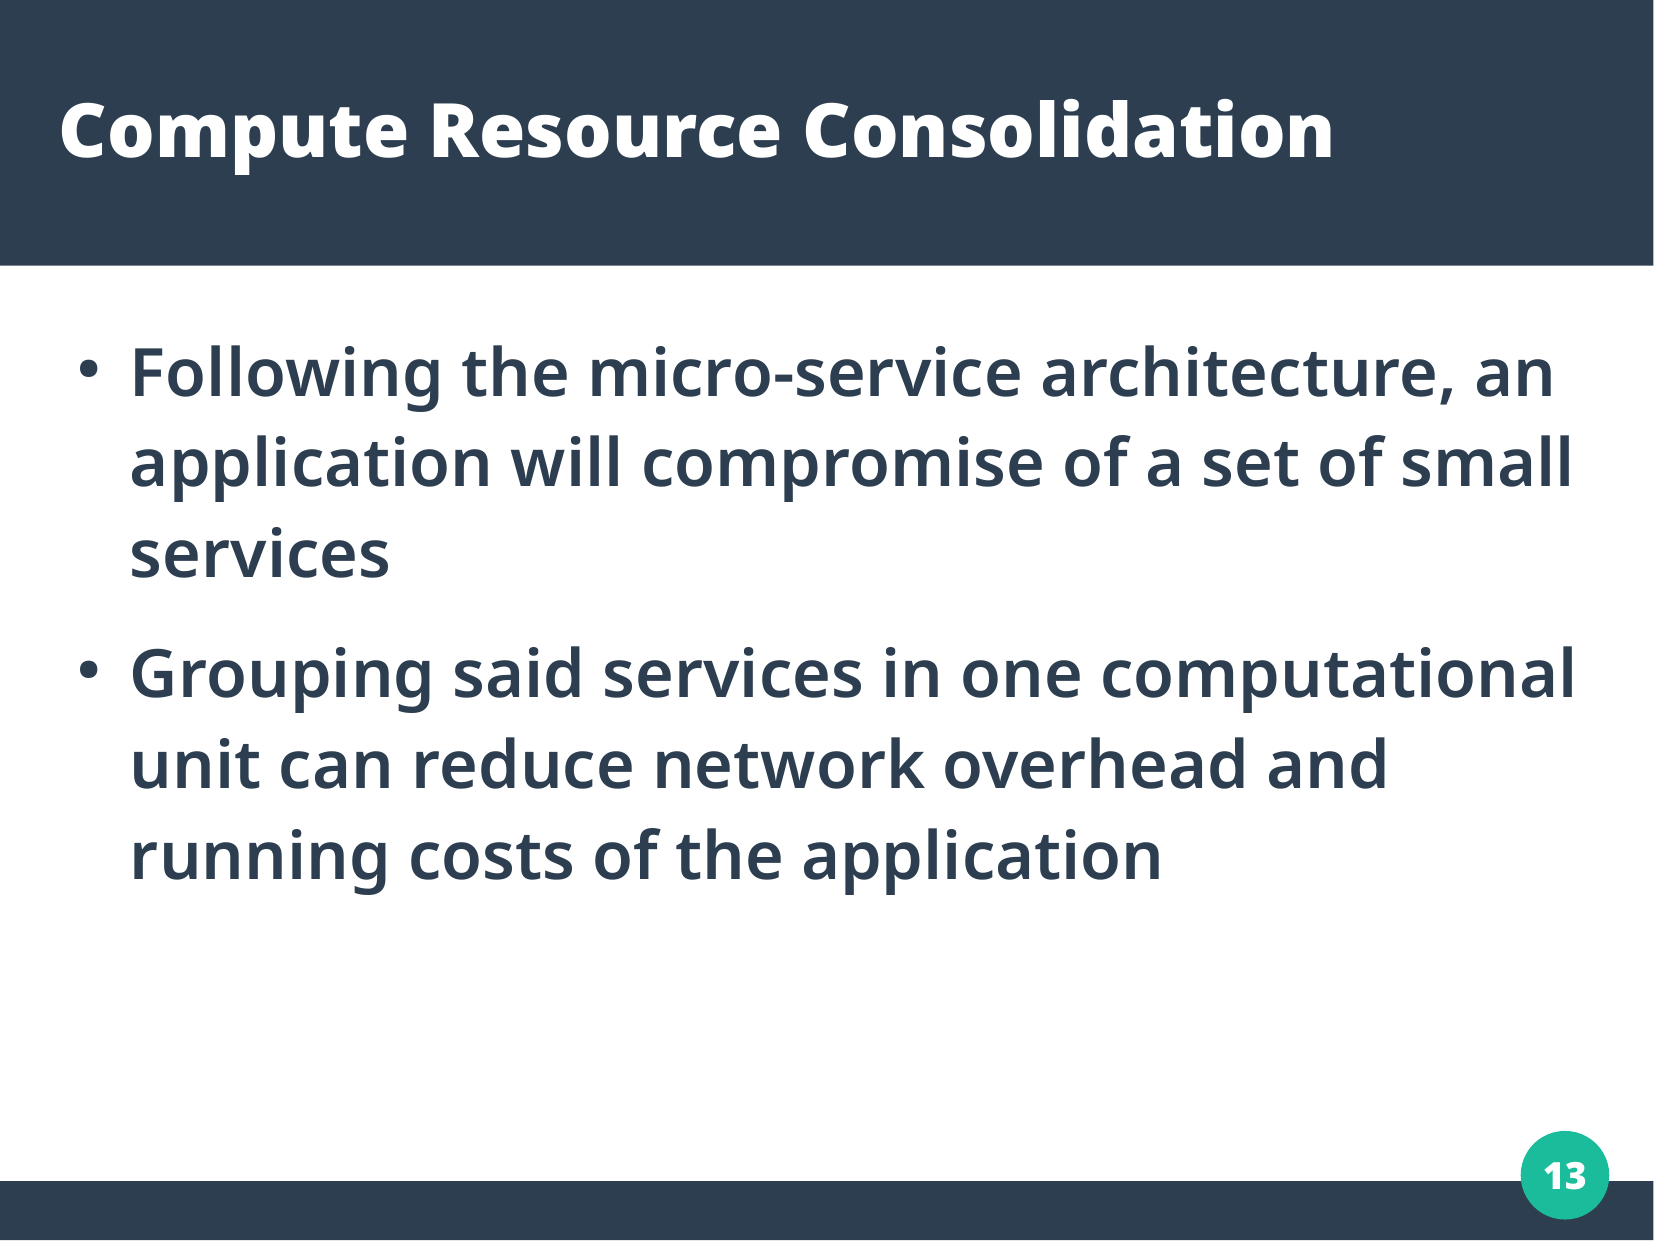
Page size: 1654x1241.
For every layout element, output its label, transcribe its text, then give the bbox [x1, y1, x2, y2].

list Following the micro-service architecture, an application will compromise of a set of small services Grouping said services in one computational unit can reduce network overhead and running costs of the application [59, 324, 1595, 1152]
title Compute Resource Consolidation [59, 49, 1595, 207]
